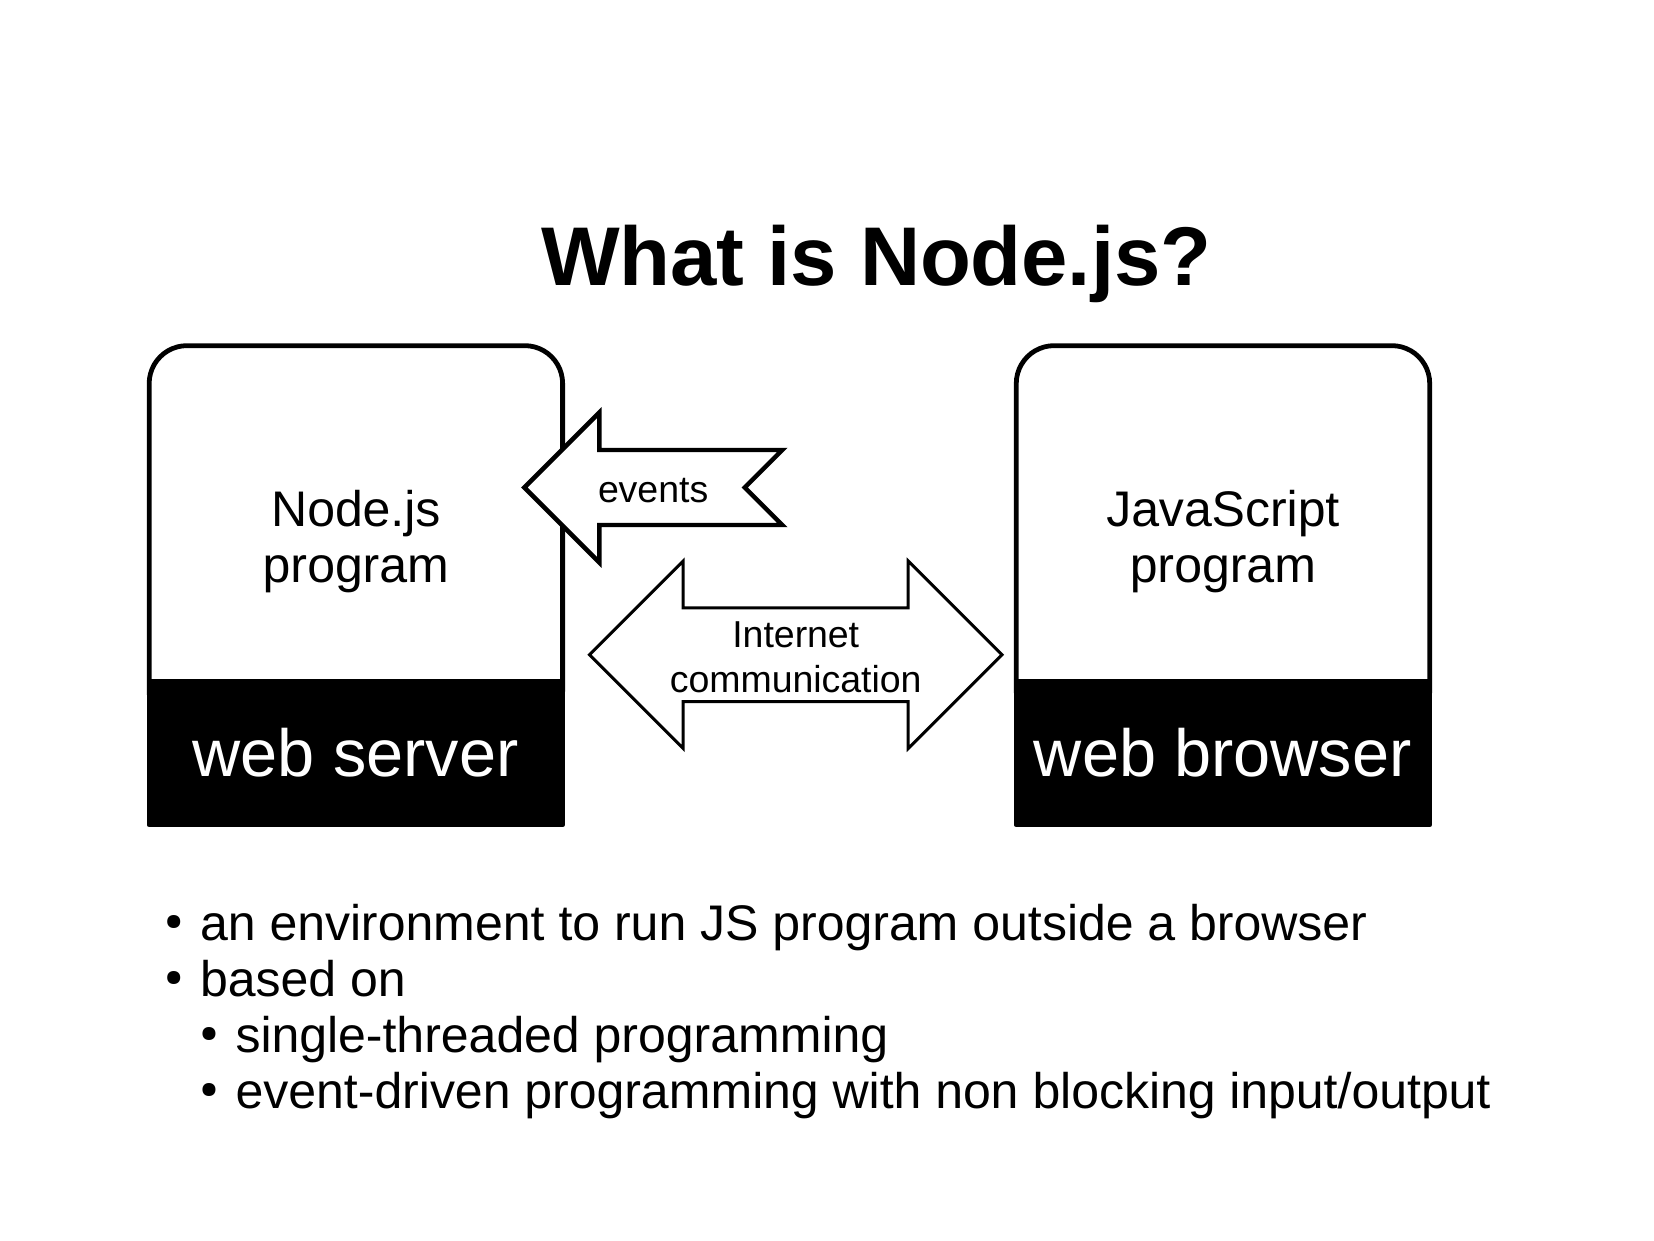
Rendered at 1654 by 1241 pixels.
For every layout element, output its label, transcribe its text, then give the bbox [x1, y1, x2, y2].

text_box Node.js program [149, 345, 563, 681]
text_box JavaScript program [1016, 345, 1430, 681]
text_box an environment to run JS program outside a browser based on single-threaded programming event-driven programming with non blocking input/output [150, 888, 1606, 1163]
text_box Internet communication [589, 560, 1002, 749]
text_box web server [149, 681, 563, 825]
text_box What is Node.js? [188, 208, 1565, 302]
text_box web browser [1016, 681, 1430, 825]
text_box events [524, 412, 783, 563]
